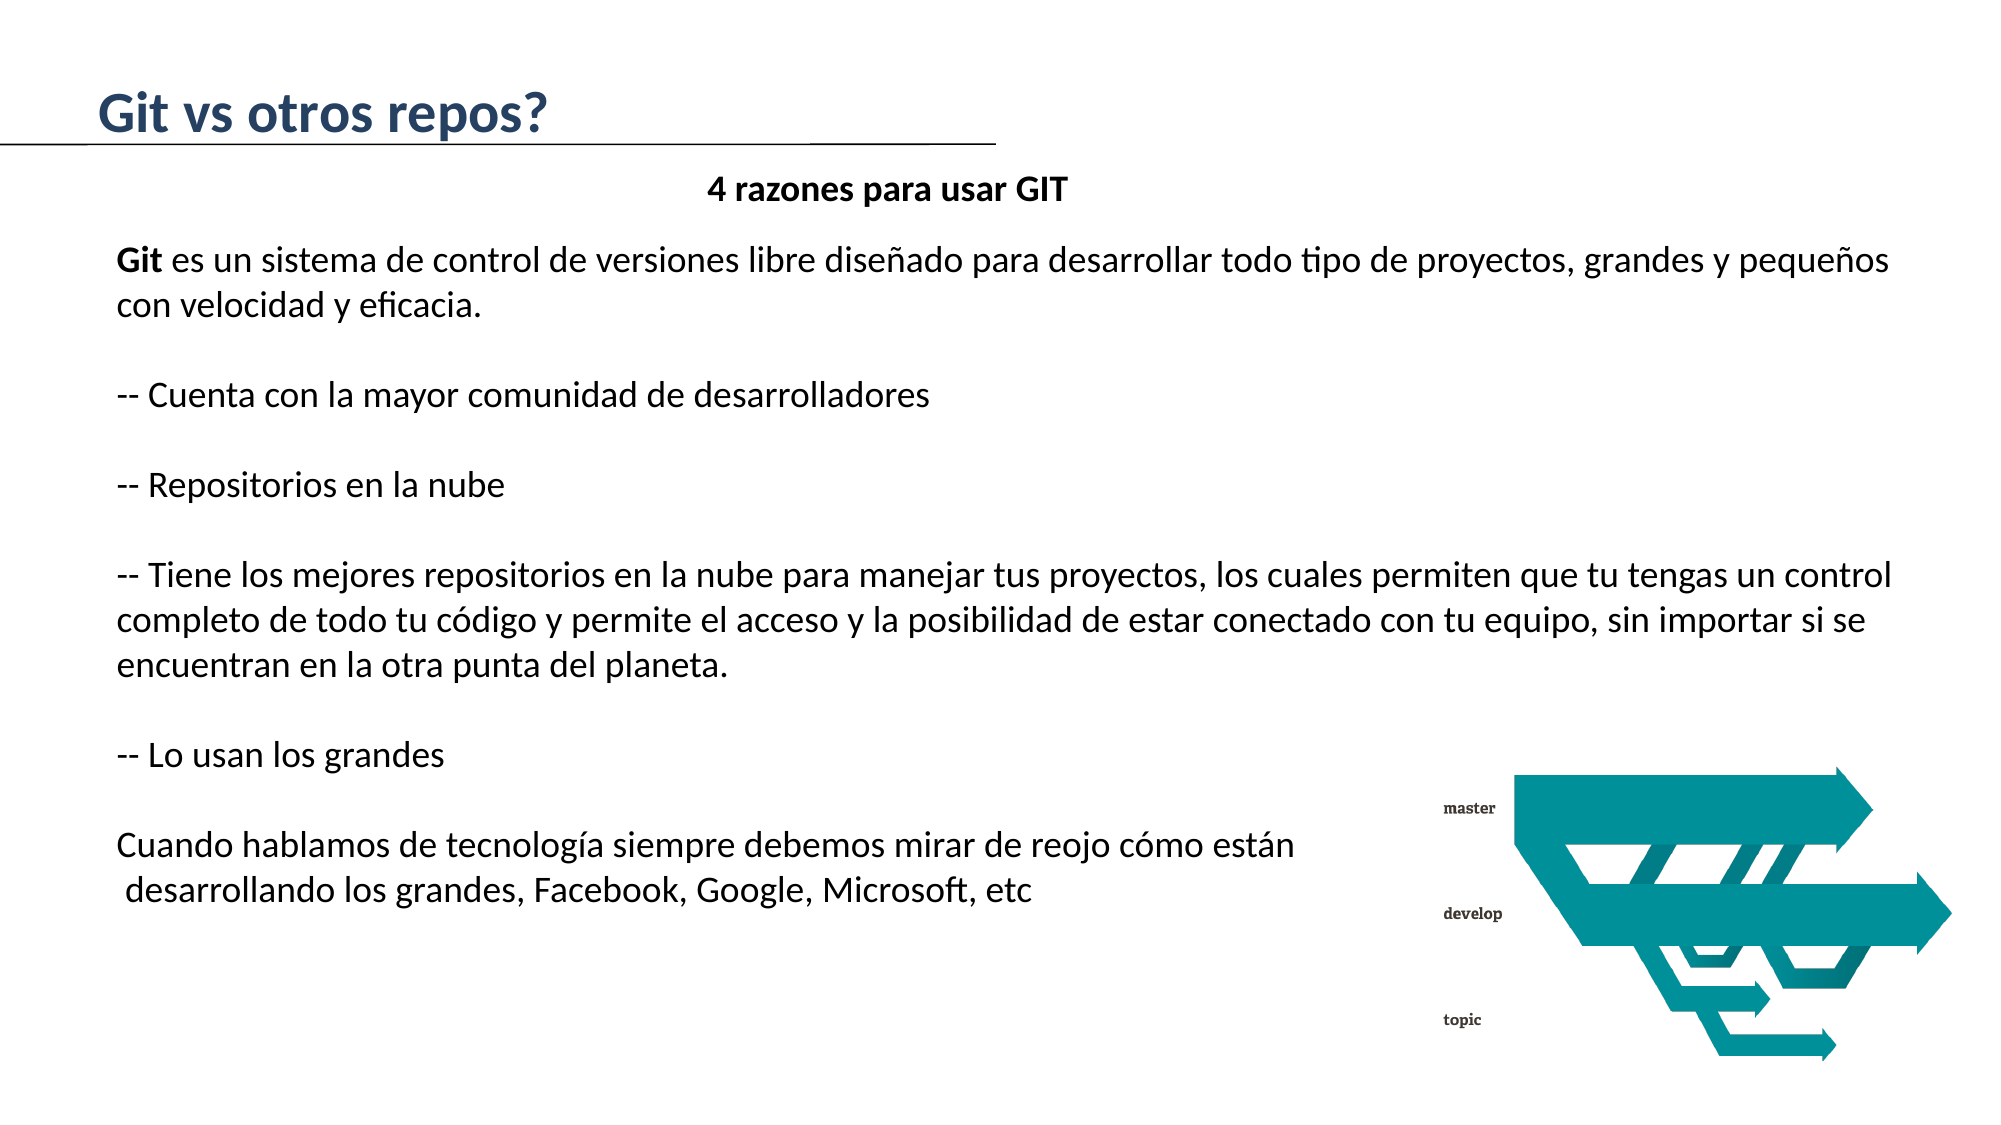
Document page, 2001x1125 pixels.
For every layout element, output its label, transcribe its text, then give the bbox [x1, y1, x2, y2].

picture [1441, 763, 1959, 1061]
text_box Git vs otros repos? [83, 65, 594, 152]
text_box 4 razones para usar GIT [692, 156, 1087, 217]
text_box Git es un sistema de control de versiones libre diseñado para desarrollar todo tipo de proyectos, grandes y pequeños con velocidad y eficacia. -- Cuenta con la mayor comunidad de desarrolladores -- Repositorios en la nube -- Tiene los mejores repositorios en la nube para manejar tus proyectos, los cuales permiten que tu tengas un control completo de todo tu código y permite el acceso y la posibilidad de estar conectado con tu equipo, sin importar si se encuentran en la otra punta del planeta. -- Lo usan los grandes Cuando hablamos de tecnología siempre debemos mirar de reojo cómo están desarrollando los grandes, Facebook, Google, Microsoft, etc [102, 228, 1952, 918]
